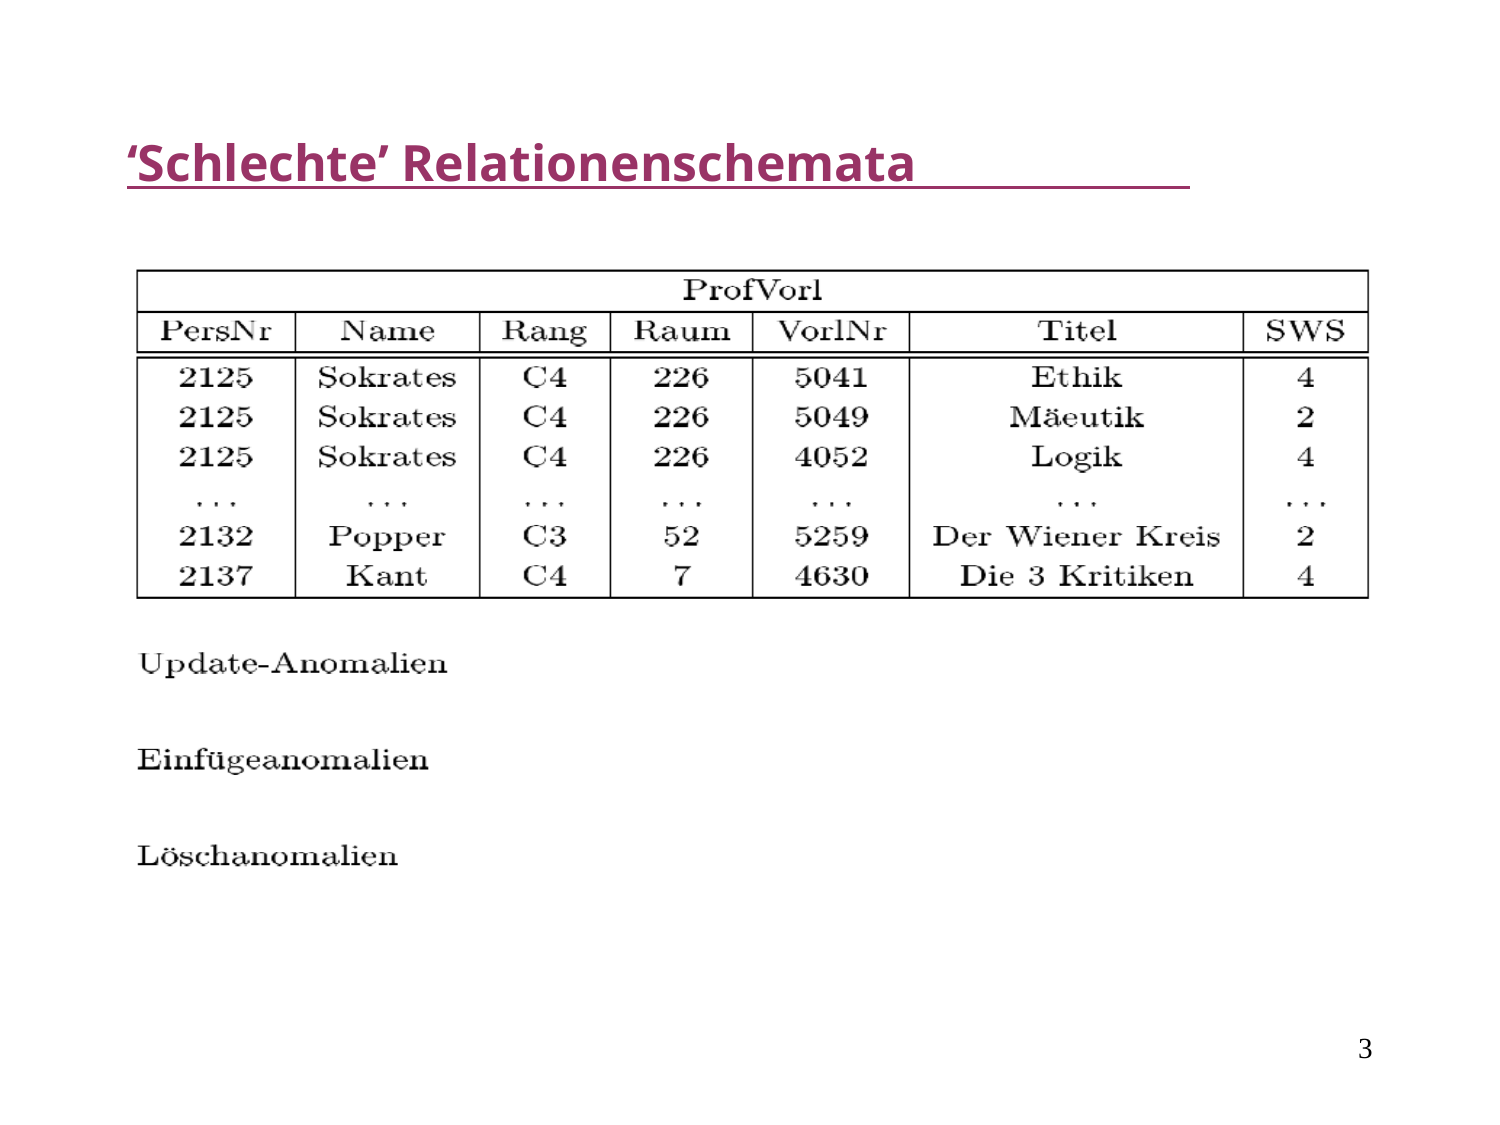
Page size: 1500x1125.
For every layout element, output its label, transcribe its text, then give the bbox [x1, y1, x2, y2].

title ‘Schlechte’ Relationenschemata [112, 99, 1388, 226]
picture [112, 237, 1388, 1000]
